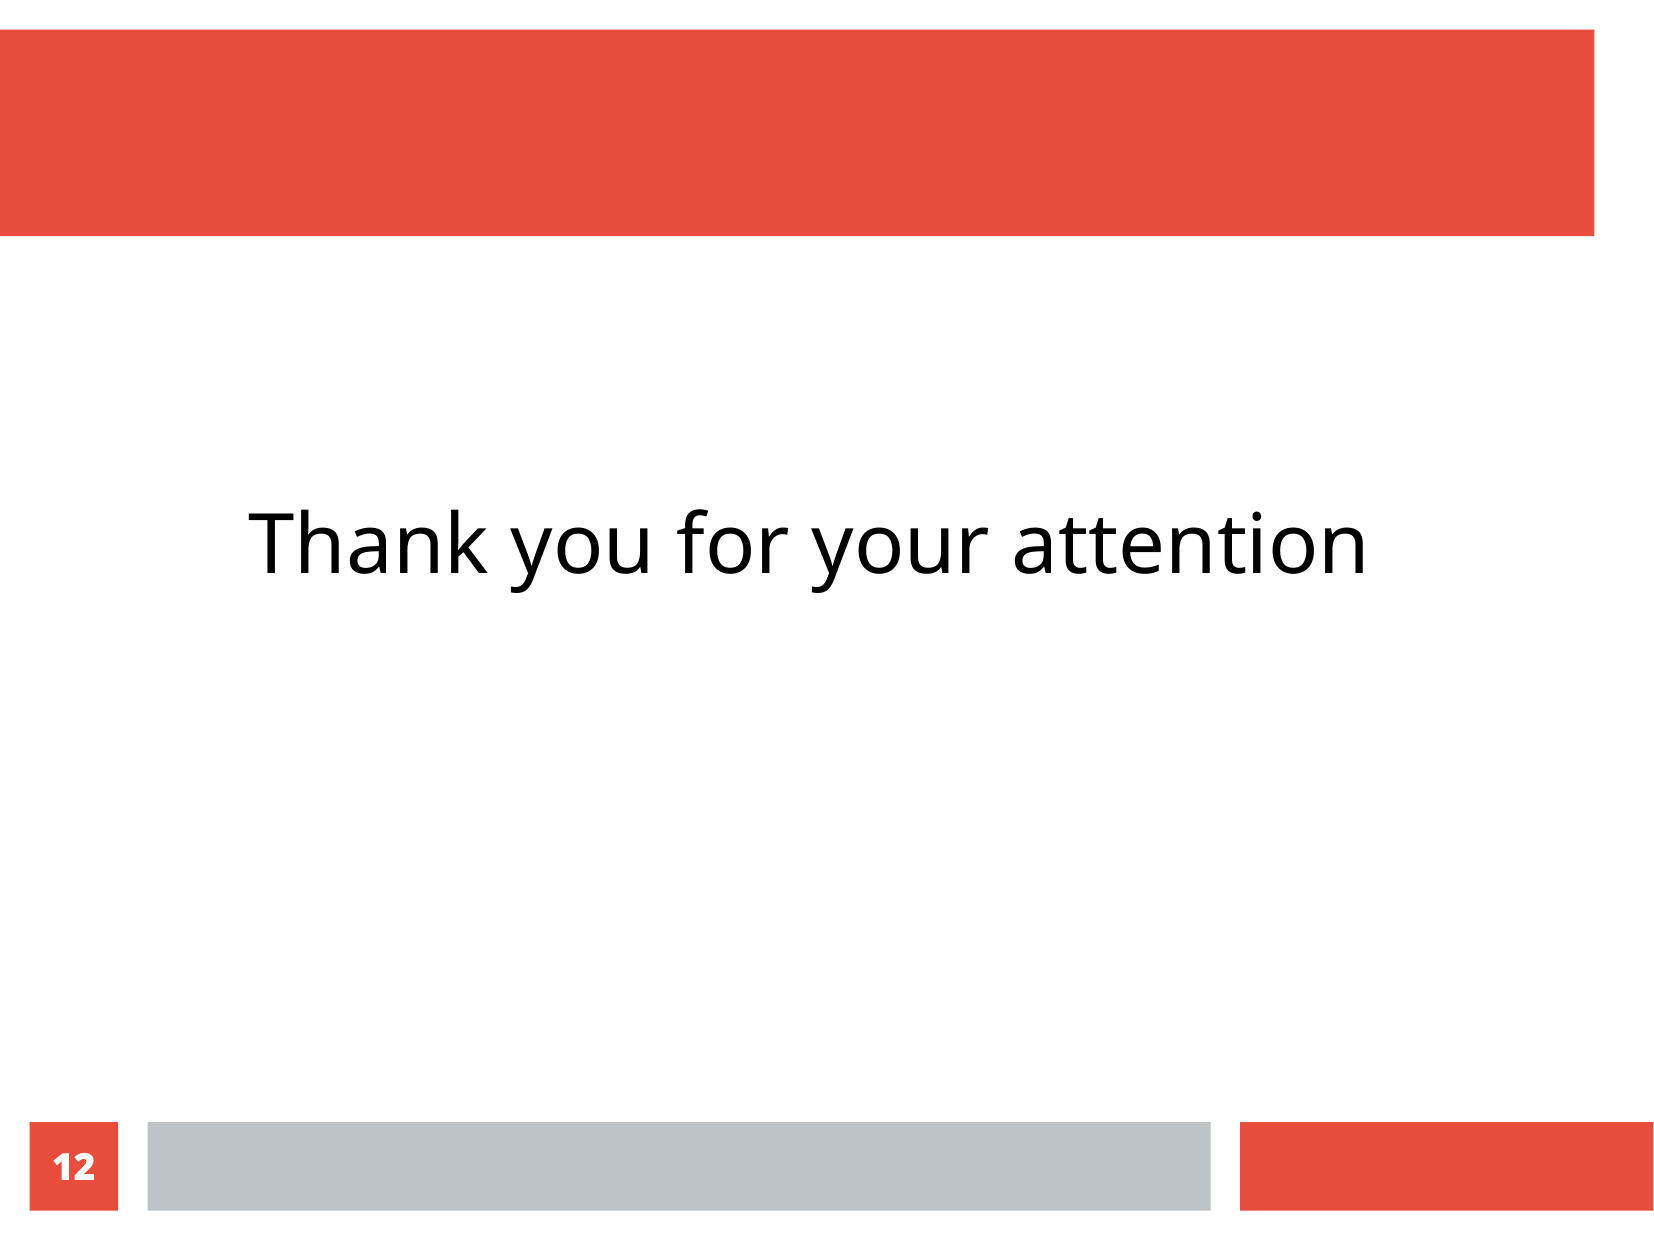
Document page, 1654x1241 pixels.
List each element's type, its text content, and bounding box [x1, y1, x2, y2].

text_box Thank you for your attention [105, 460, 1516, 841]
